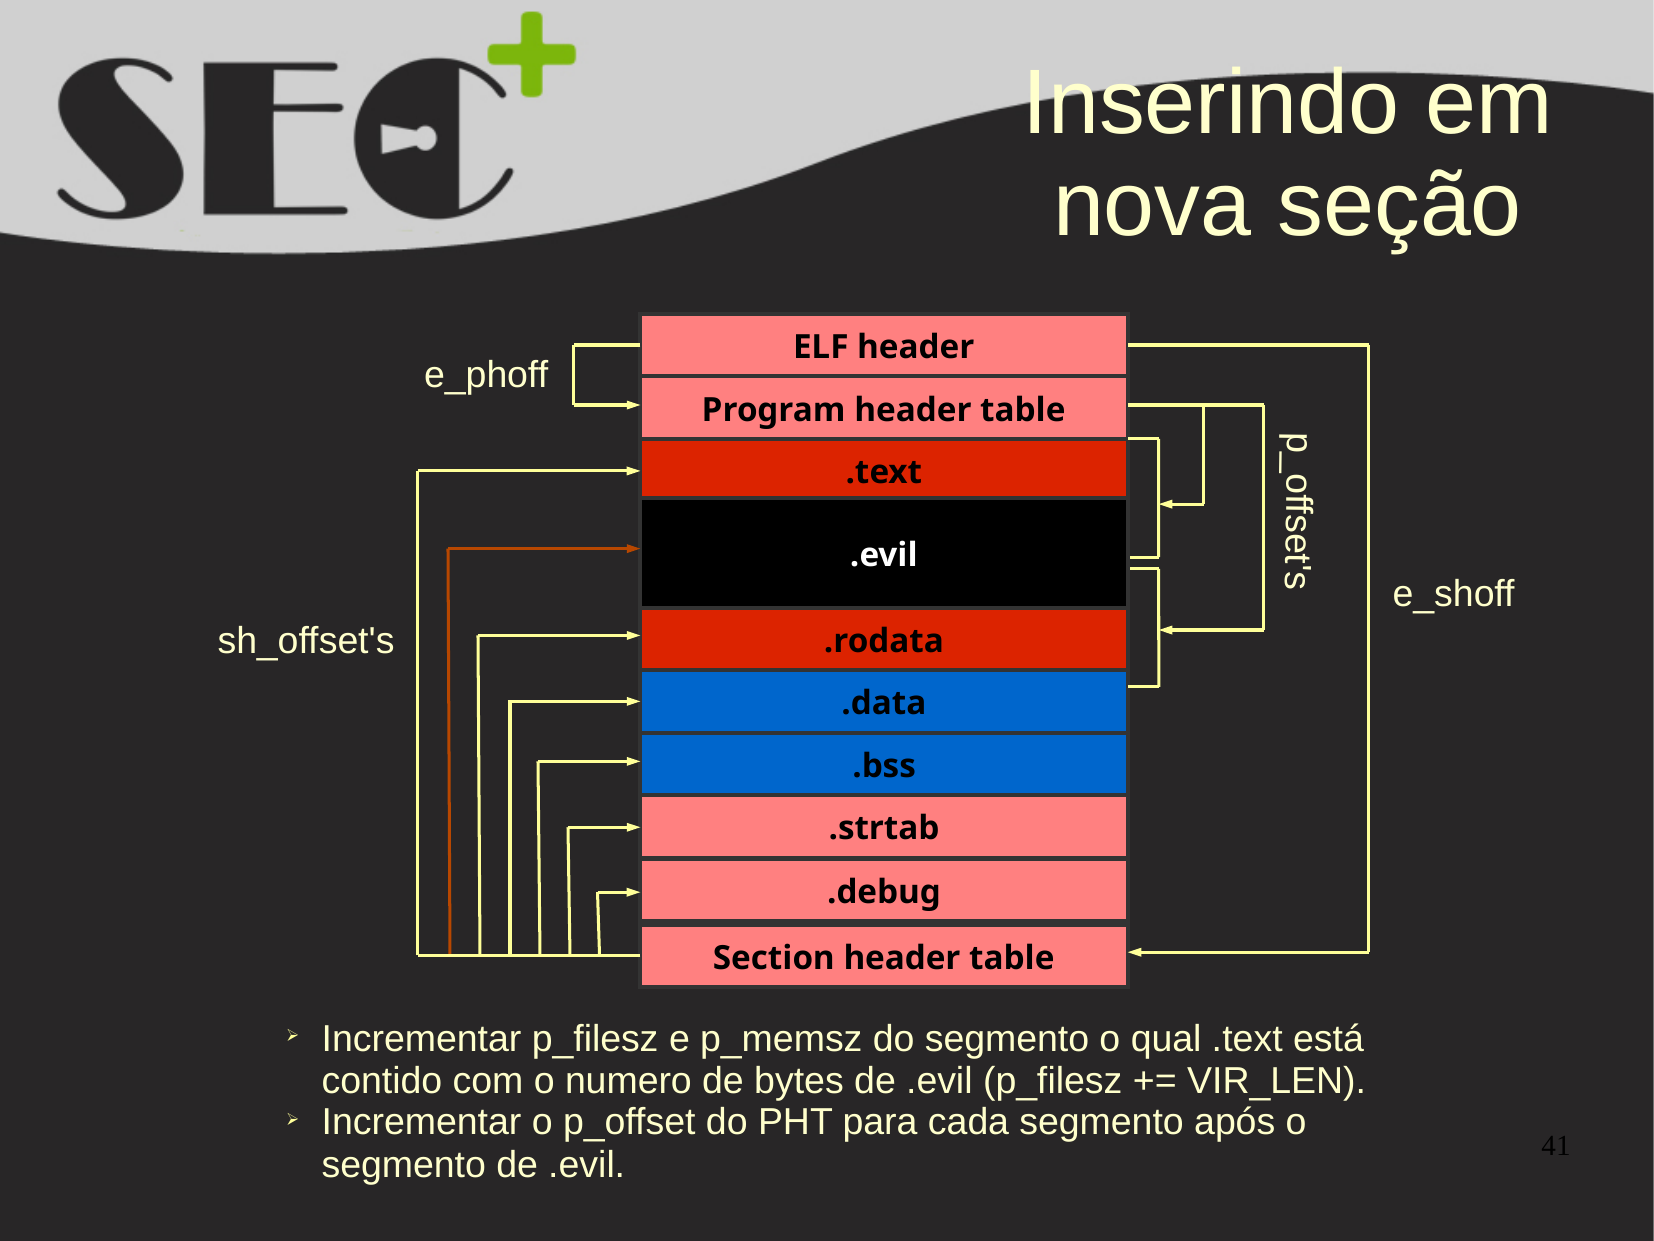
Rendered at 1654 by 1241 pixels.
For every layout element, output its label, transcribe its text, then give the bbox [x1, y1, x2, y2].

text_box .strtab [640, 795, 1128, 858]
text_box .text [640, 438, 1128, 498]
text_box .data [640, 671, 1128, 732]
text_box .rodata [640, 608, 1128, 671]
text_box Program header table [640, 376, 1128, 438]
title Inserindo em nova seção [1005, 49, 1571, 257]
text_box e_shoff [1376, 563, 1532, 624]
text_box Incrementar p_filesz e p_memsz do segmento o qual .text está contido com o numero de bytes de .evil (p_filesz += VIR_LEN). Incrementar o p_offset do PHT para cada segmento após o segmento de .evil. [270, 1008, 1411, 1194]
text_box ELF header [640, 313, 1128, 376]
text_box e_phoff [407, 345, 565, 405]
text_box sh_offset's [201, 610, 412, 671]
text_box .debug [640, 858, 1128, 922]
text_box Section header table [640, 924, 1128, 988]
picture [0, 0, 1654, 1241]
text_box p_offset's [1267, 415, 1331, 608]
text_box .bss [640, 732, 1128, 795]
text_box .evil [640, 498, 1128, 608]
